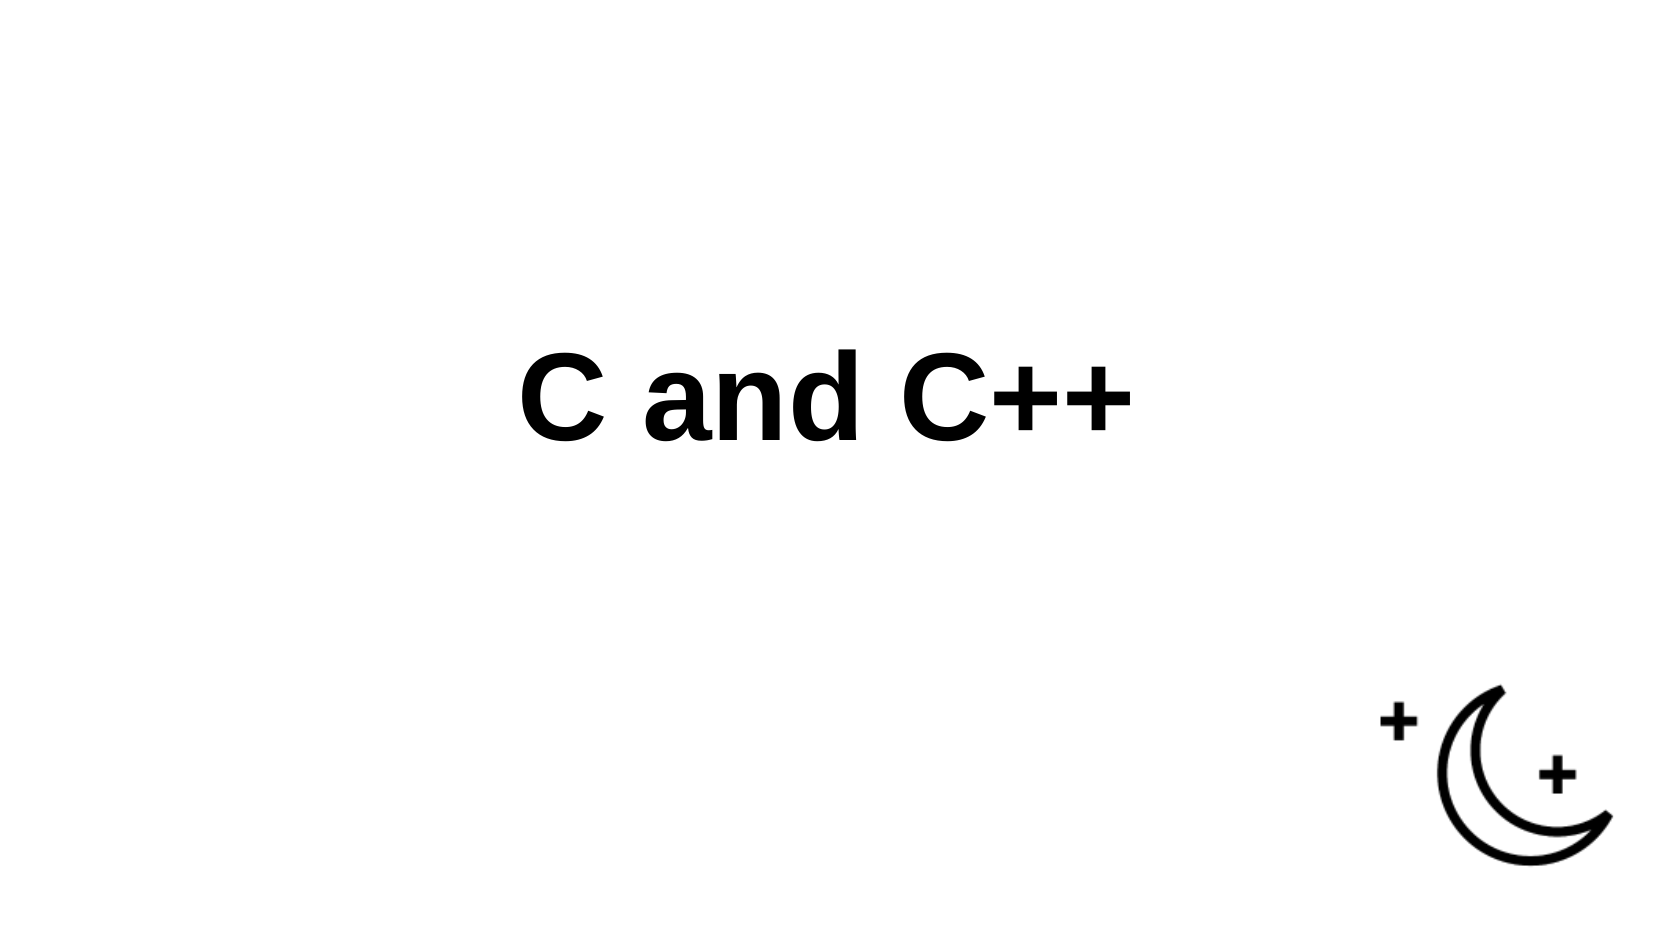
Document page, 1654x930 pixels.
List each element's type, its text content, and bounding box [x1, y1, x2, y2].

subtitle C and C++ [82, 36, 1571, 757]
picture [1340, 617, 1654, 930]
